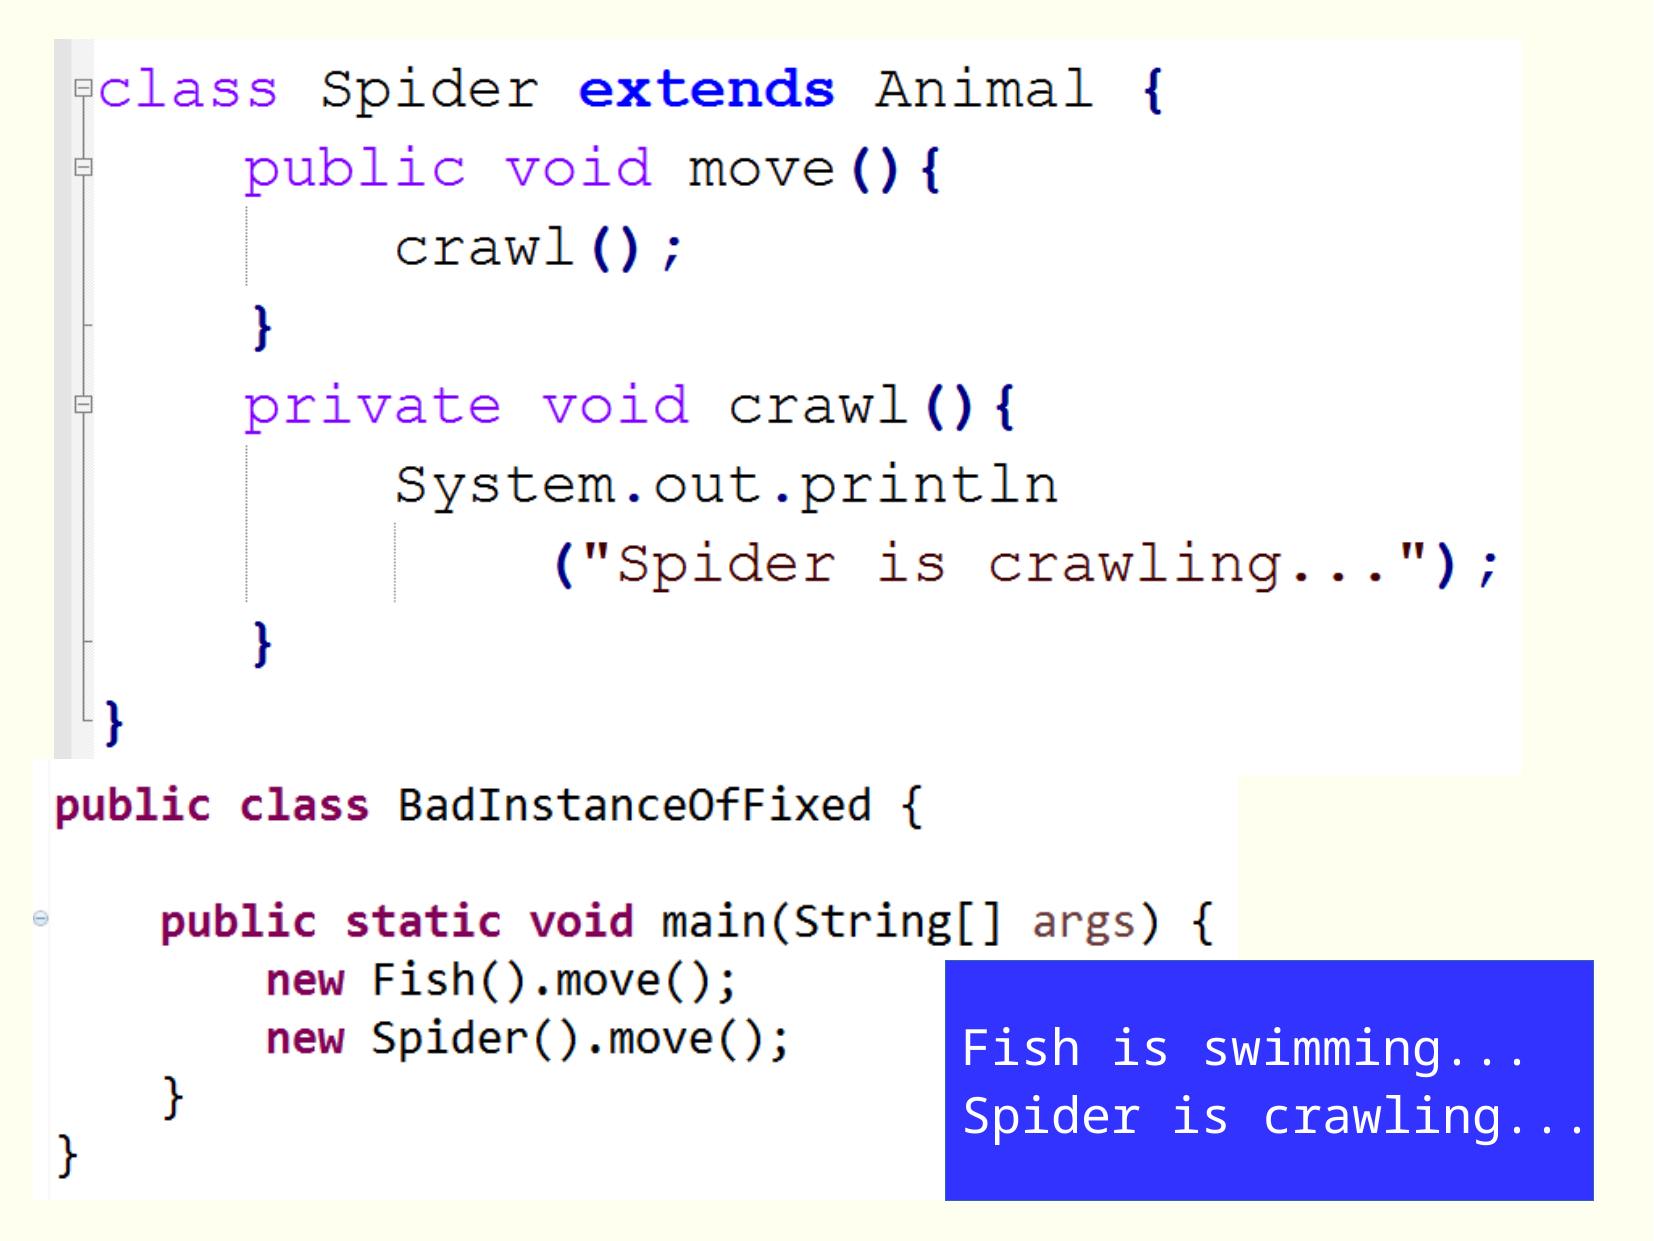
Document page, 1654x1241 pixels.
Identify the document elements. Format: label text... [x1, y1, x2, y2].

picture [33, 39, 1522, 1201]
text_box Fish is swimming... Spider is crawling... [945, 960, 1594, 1201]
